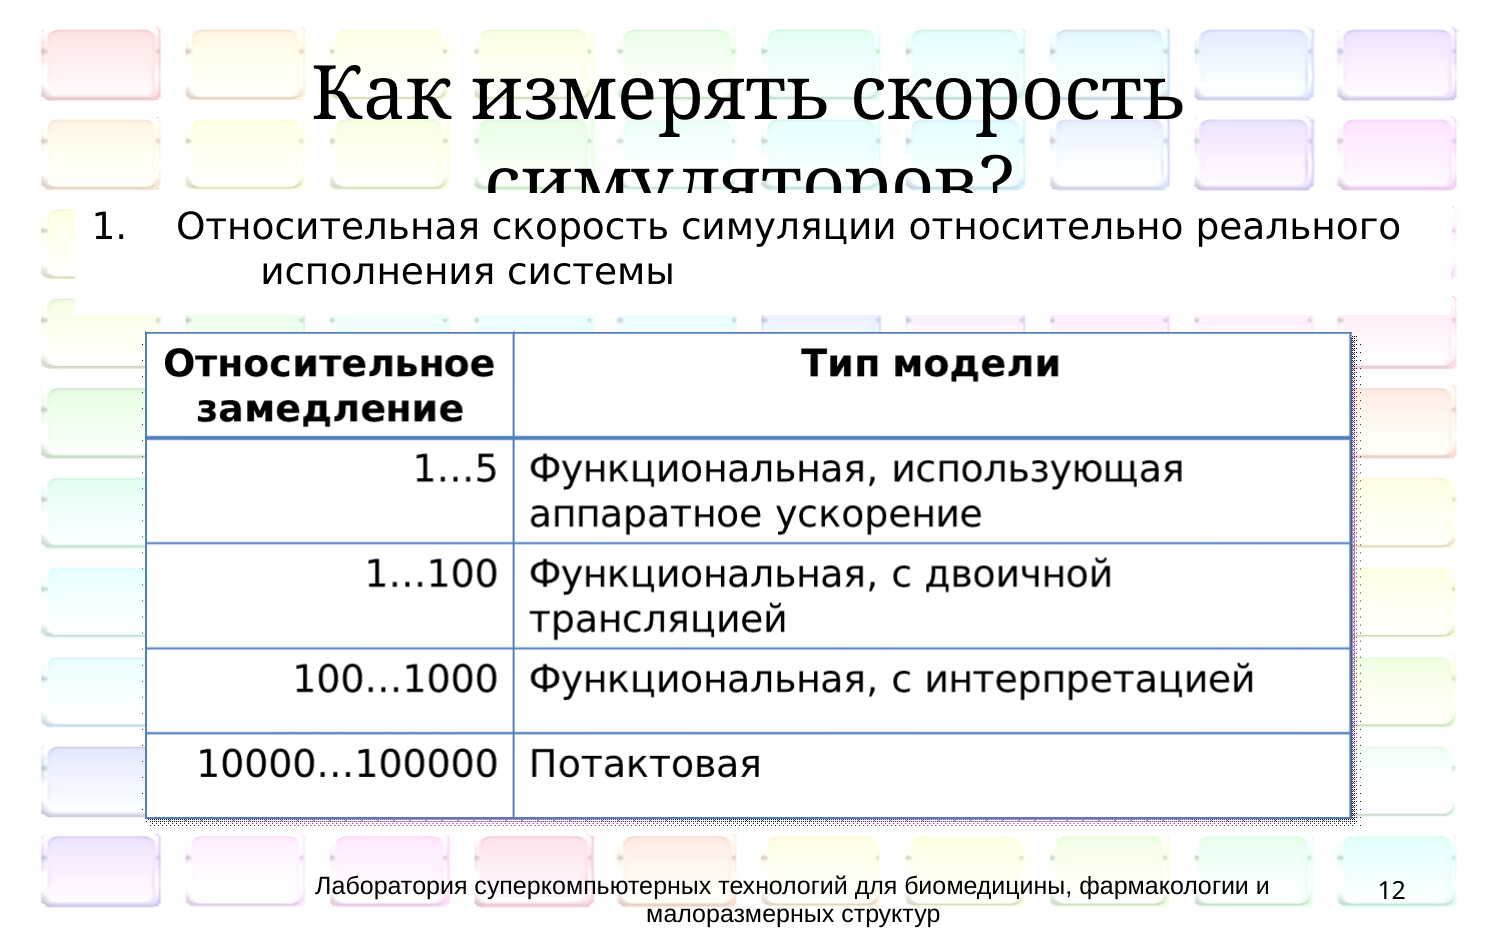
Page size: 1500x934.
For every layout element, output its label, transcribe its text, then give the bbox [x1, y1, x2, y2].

list Относительная скорость симуляции относительно реального исполнения системы [76, 194, 1449, 314]
picture [0, 0, 1500, 934]
text_box Лаборатория суперкомпьютерных технологий для биомедицины, фармакологии и малоразмерных структур [249, 864, 1338, 915]
text_box 11 [1362, 864, 1425, 915]
title Как измерять скорость симуляторов? [75, 37, 1426, 193]
